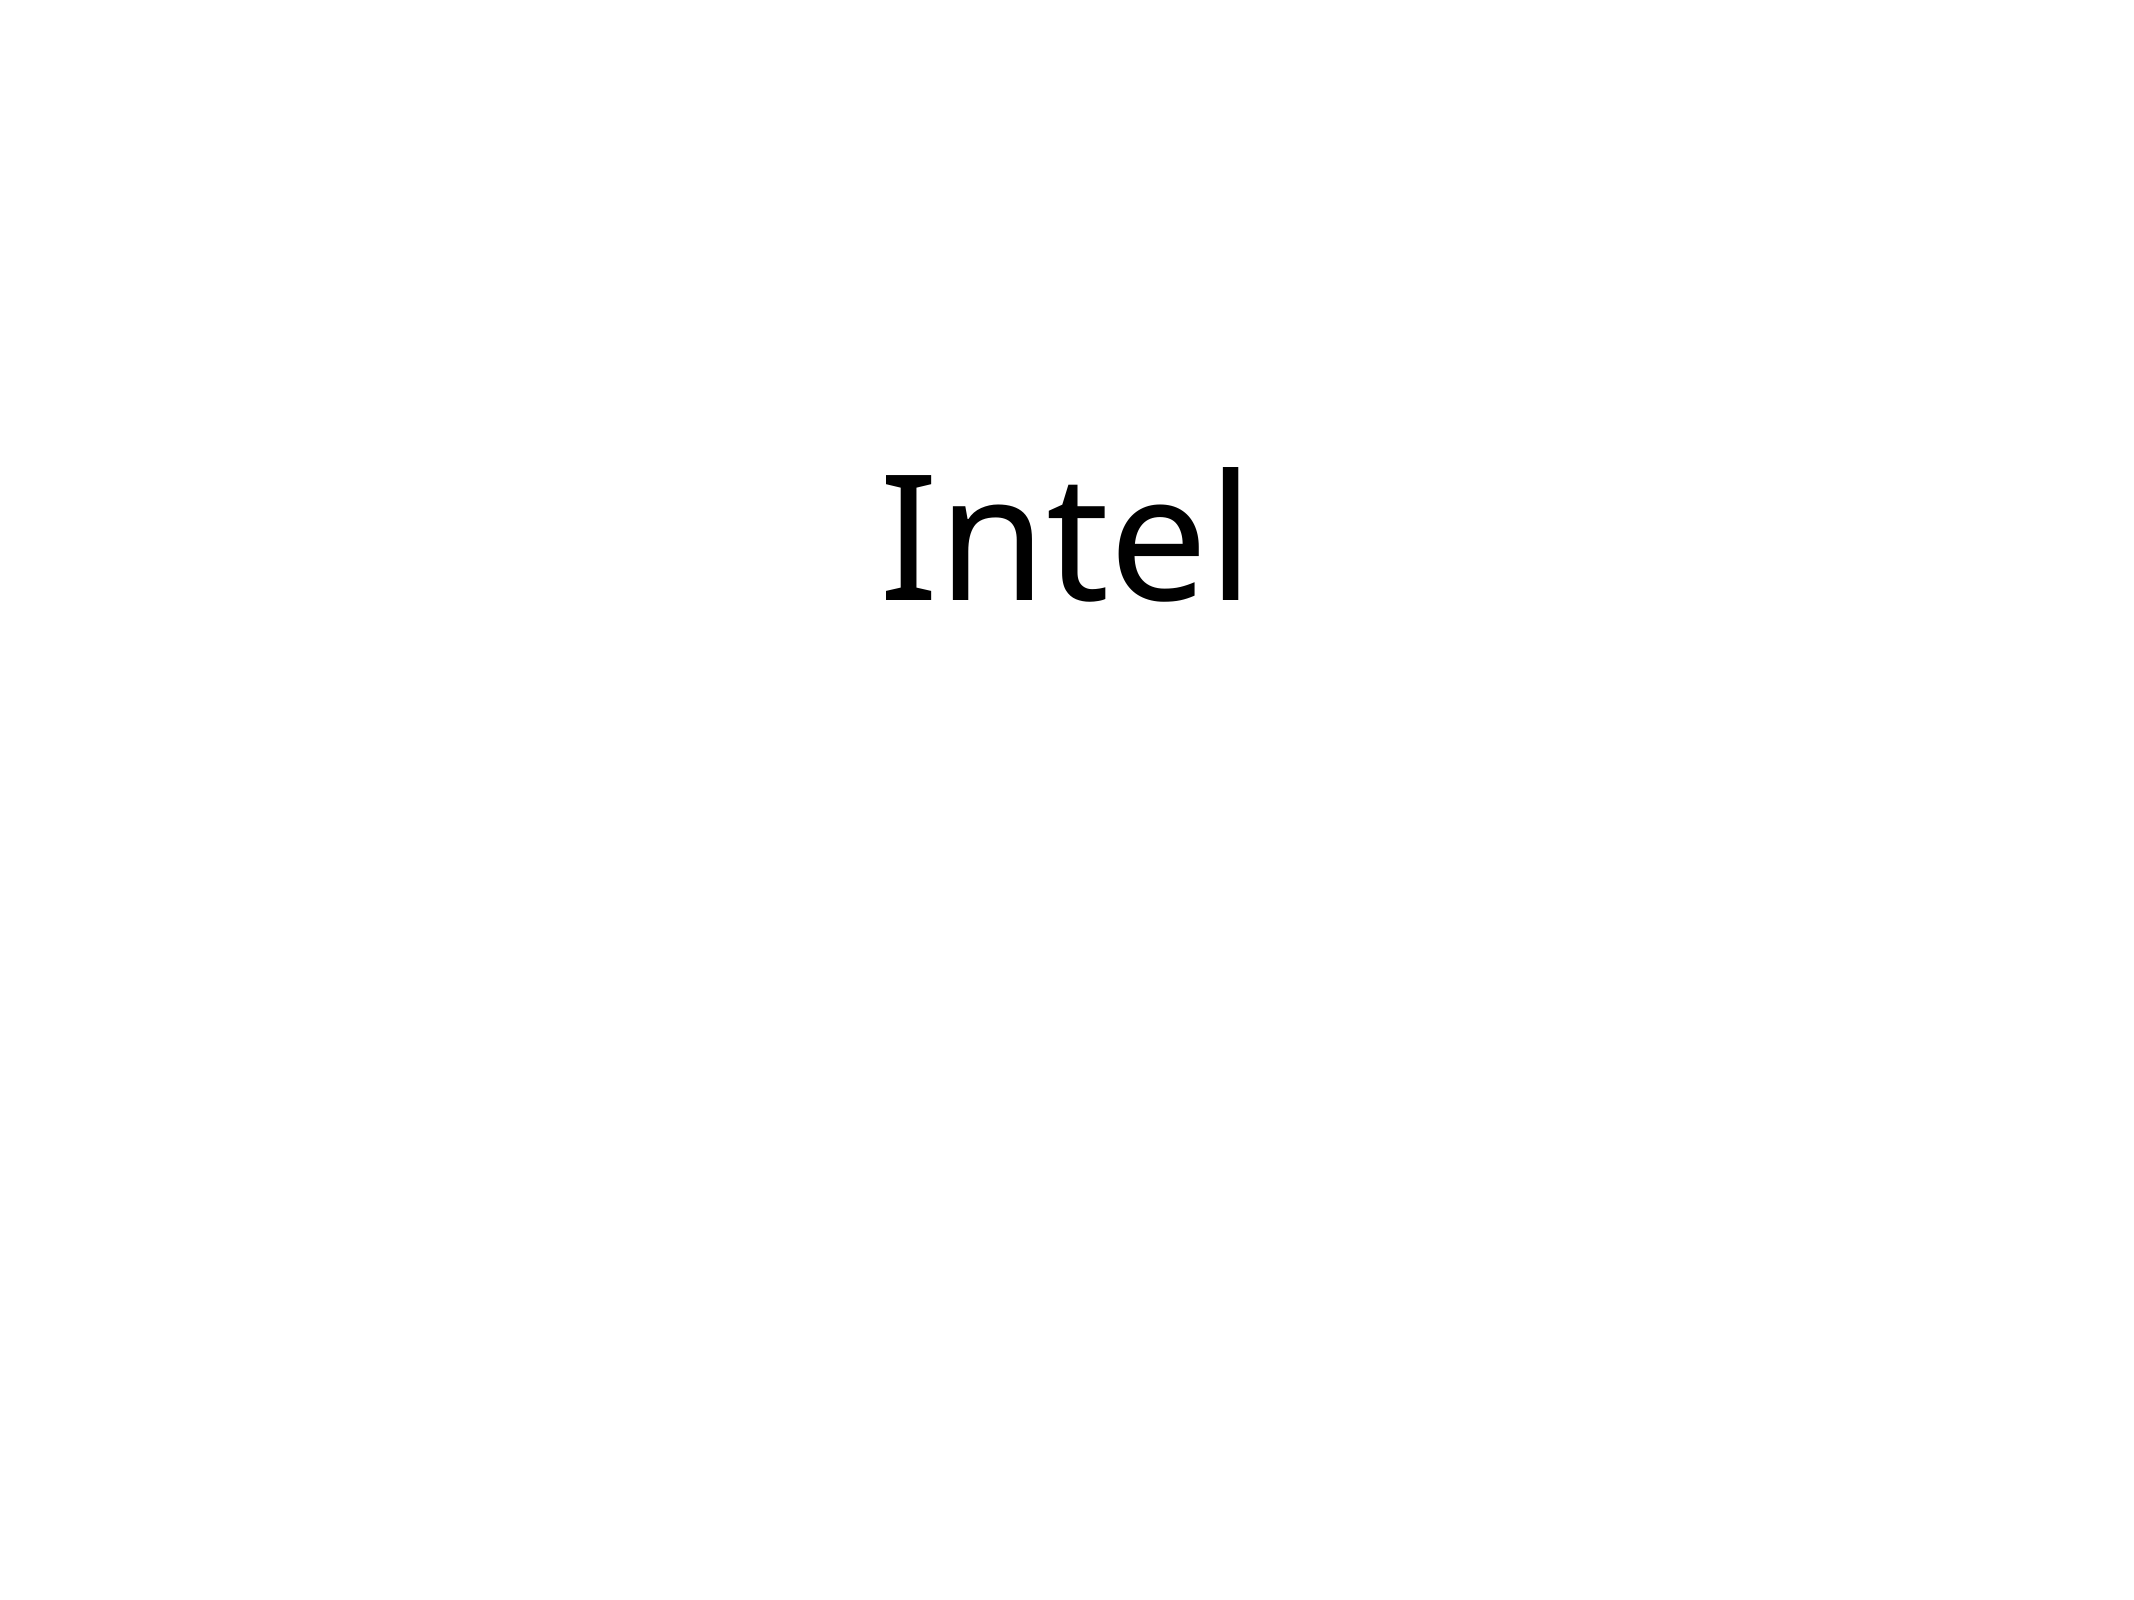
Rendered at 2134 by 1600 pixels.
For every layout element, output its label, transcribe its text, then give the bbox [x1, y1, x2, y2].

title Intel [208, 268, 1925, 798]
